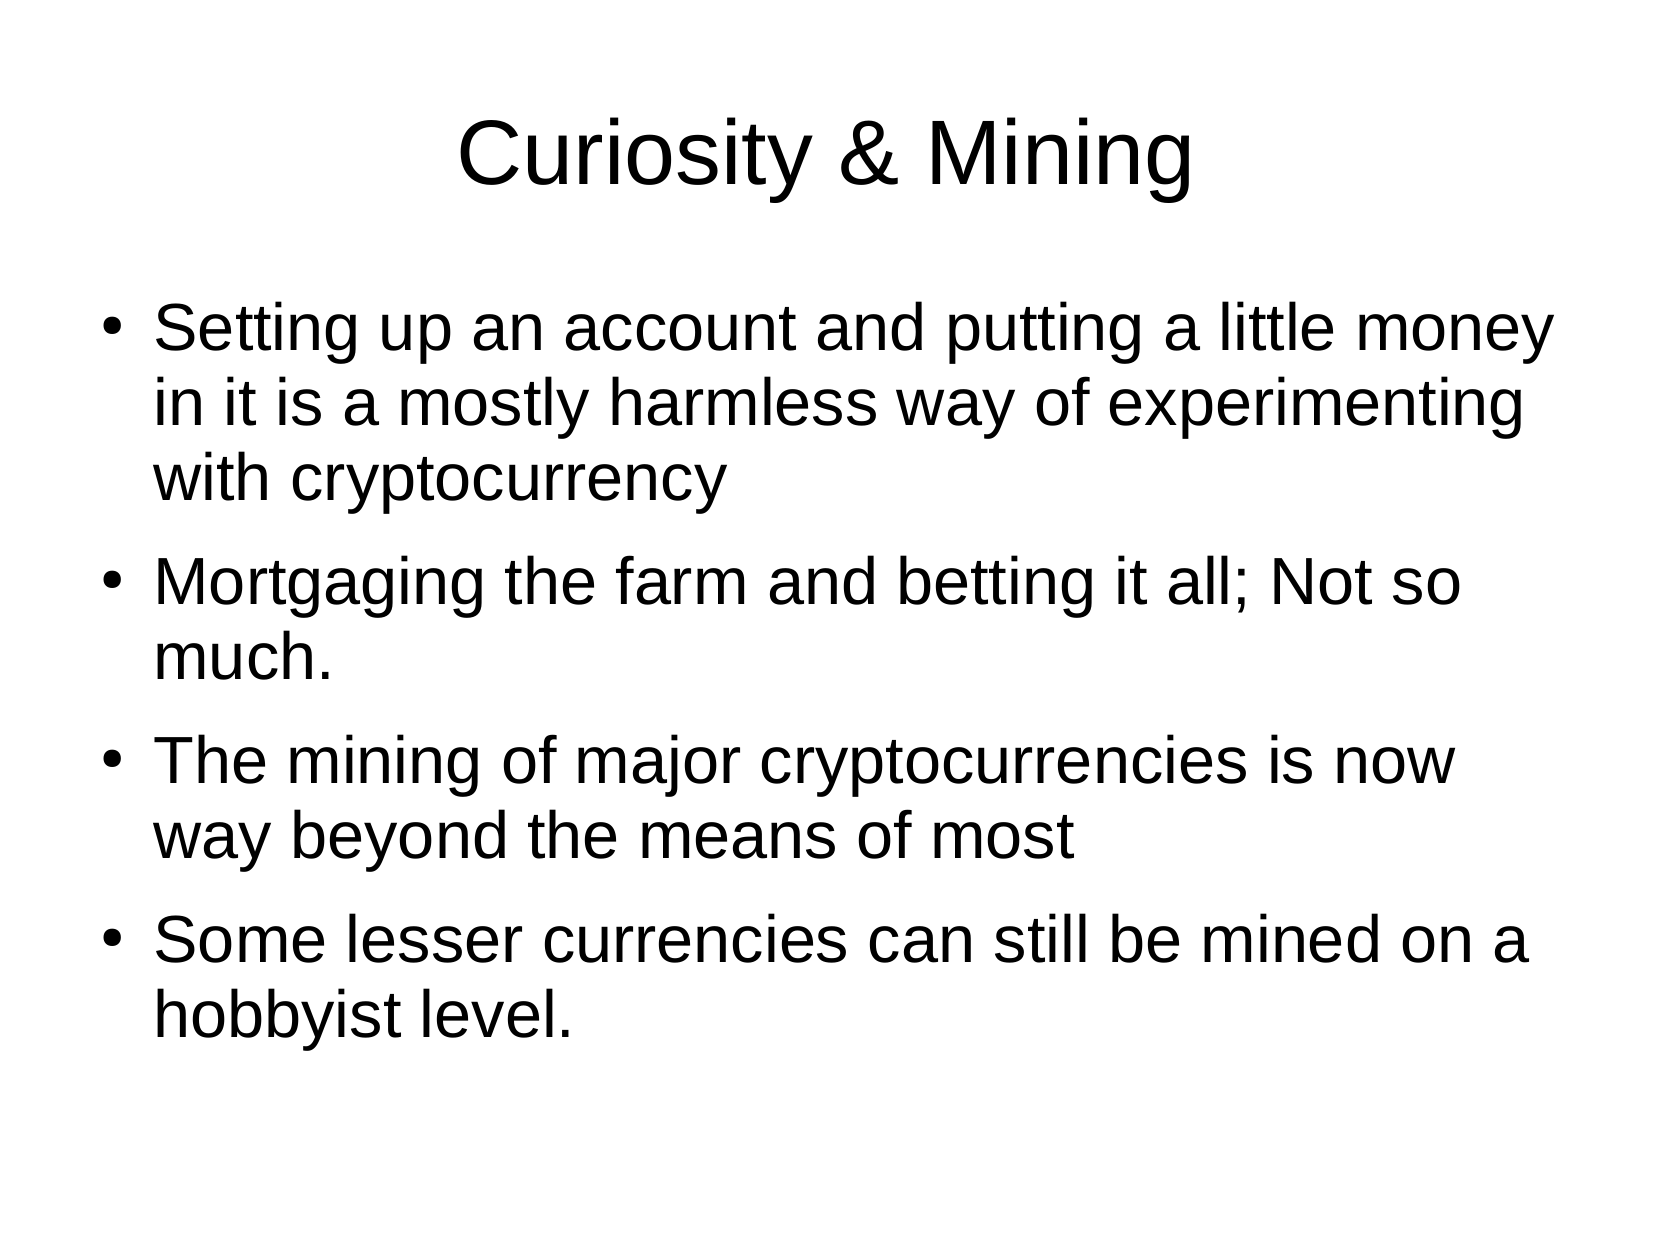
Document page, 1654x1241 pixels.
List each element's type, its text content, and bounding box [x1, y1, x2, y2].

title Curiosity & Mining [82, 49, 1571, 257]
list Setting up an account and putting a little money in it is a mostly harmless way of experimenting with cryptocurrency Mortgaging the farm and betting it all; Not so much. The mining of major cryptocurrencies is now way beyond the means of most Some lesser currencies can still be mined on a hobbyist level. [82, 290, 1571, 1052]
